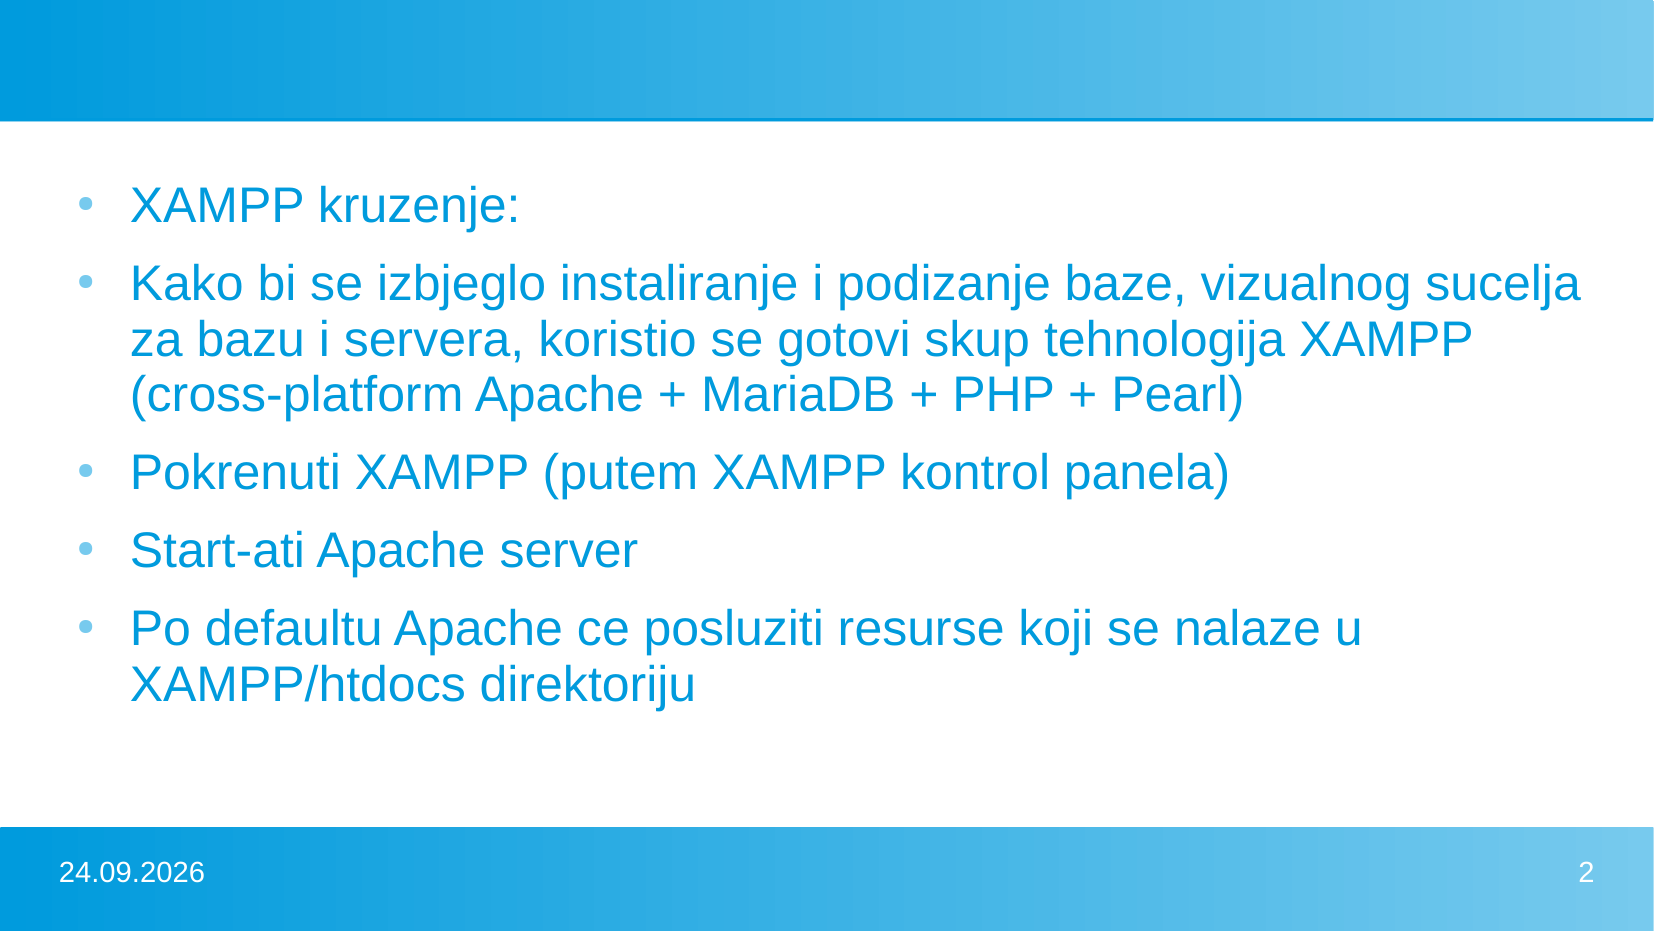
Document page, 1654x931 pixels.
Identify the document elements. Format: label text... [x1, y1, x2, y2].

list XAMPP kruzenje: Kako bi se izbjeglo instaliranje i podizanje baze, vizualnog sucelja za bazu i servera, koristio se gotovi skup tehnologija XAMPP (cross-platform Apache + MariaDB + PHP + Pearl) Pokrenuti XAMPP (putem XAMPP kontrol panela) Start-ati Apache server Po defaultu Apache ce posluziti resurse koji se nalaze u XAMPP/htdocs direktoriju [59, 177, 1595, 768]
